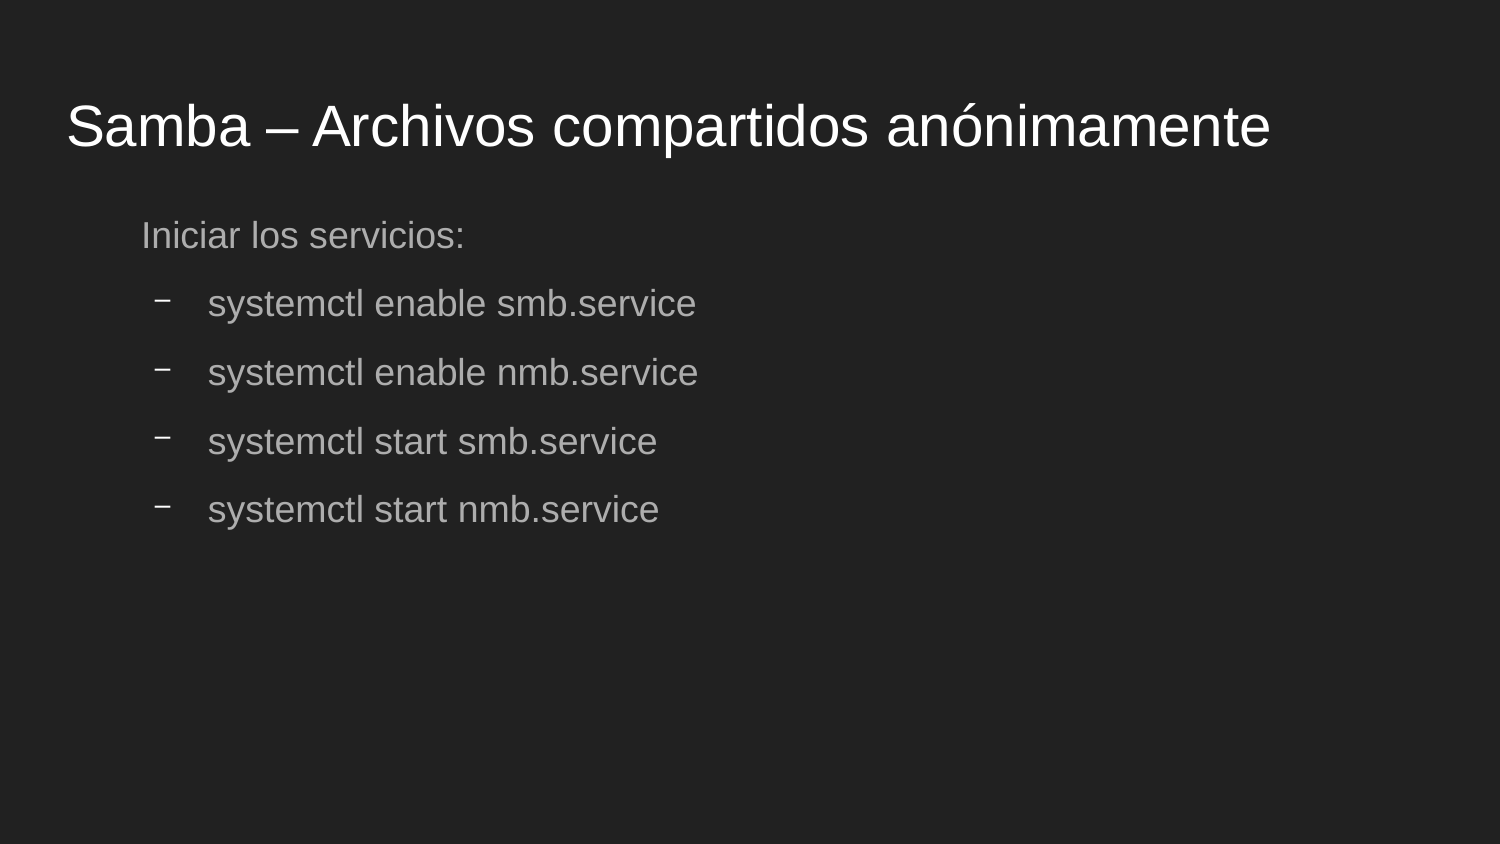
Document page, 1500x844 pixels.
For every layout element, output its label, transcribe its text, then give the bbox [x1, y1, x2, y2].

title Samba – Archivos compartidos anónimamente [51, 72, 1449, 167]
list Iniciar los servicios: systemctl enable smb.service systemctl enable nmb.service systemctl start smb.service systemctl start nmb.service [51, 189, 1261, 750]
